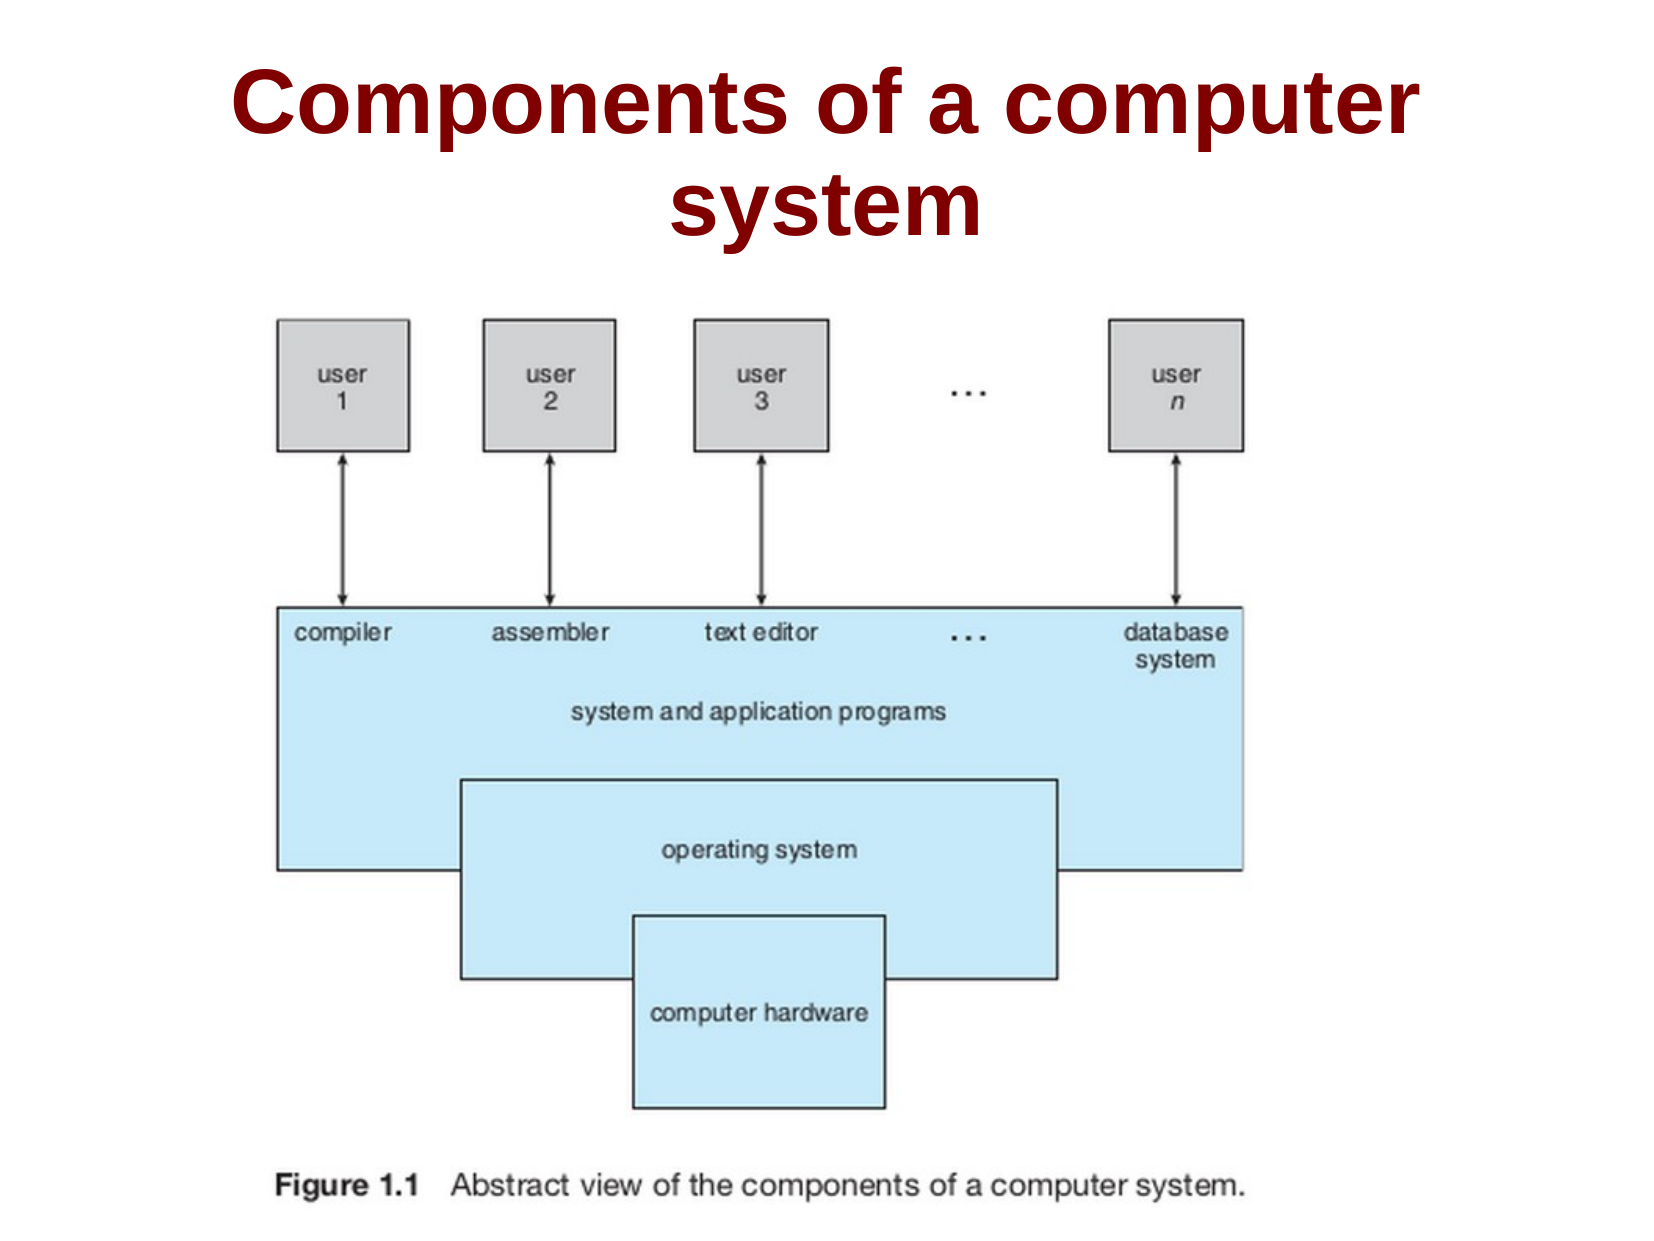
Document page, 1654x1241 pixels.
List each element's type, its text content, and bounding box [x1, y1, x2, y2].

picture [200, 290, 1365, 1212]
title Components of a computer system [82, 49, 1571, 257]
